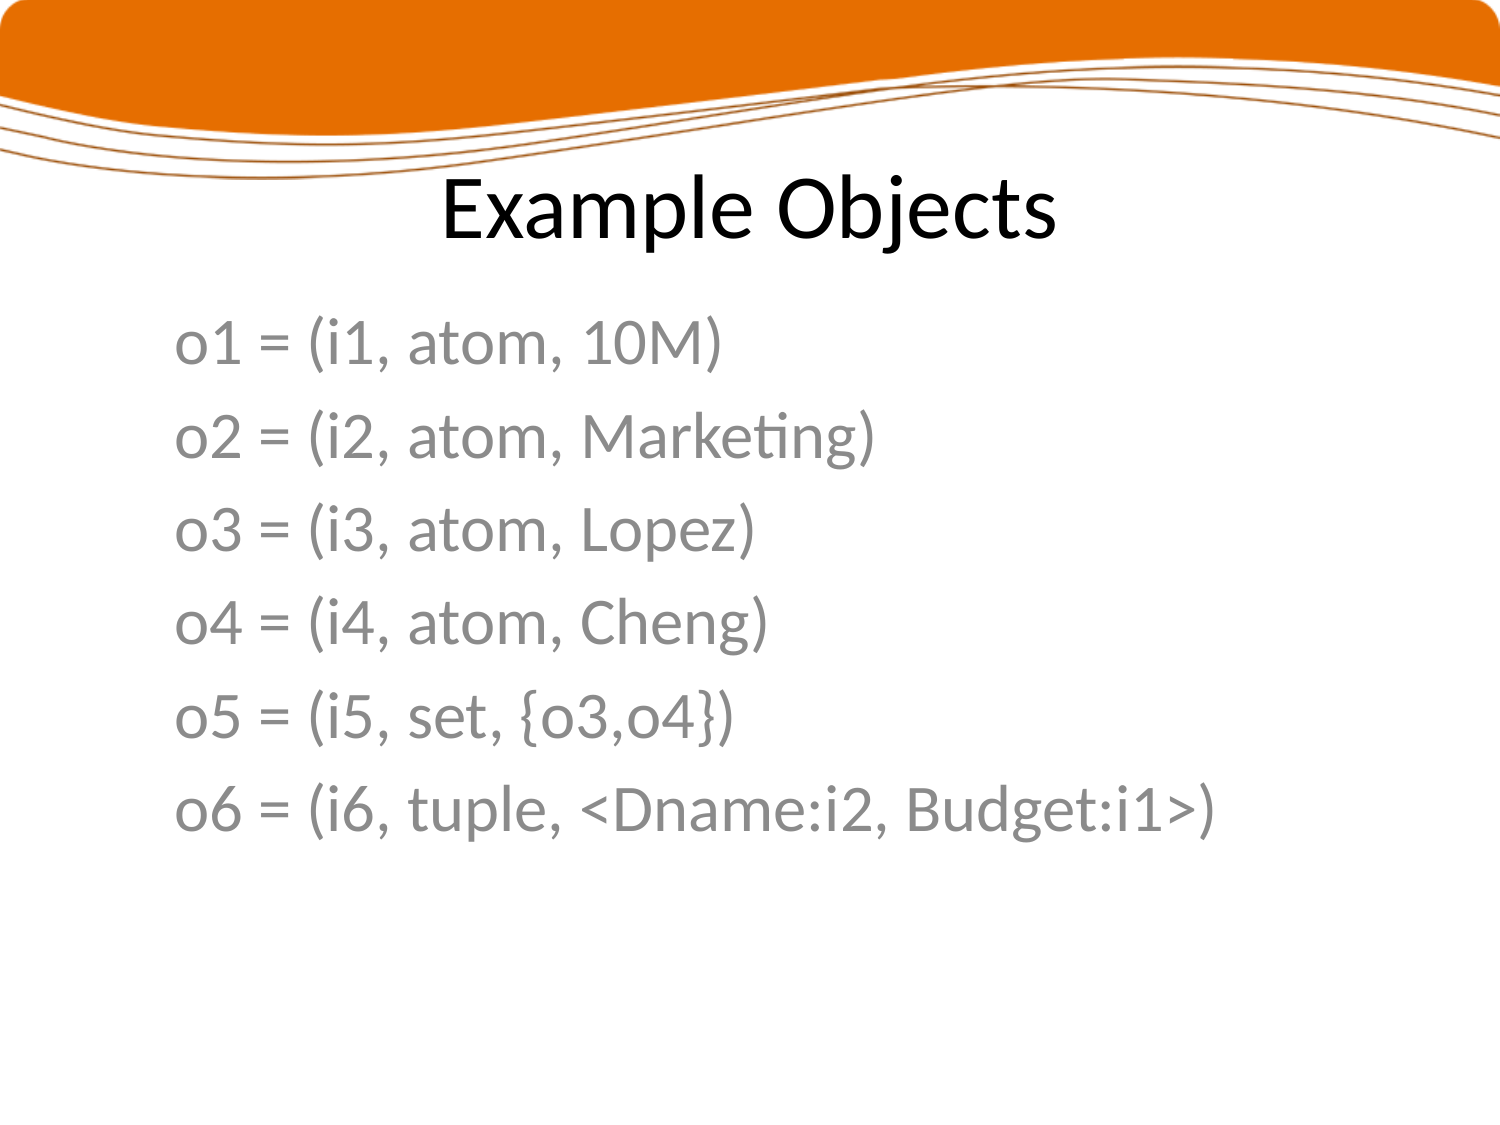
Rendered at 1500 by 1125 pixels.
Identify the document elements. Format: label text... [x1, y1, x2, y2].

picture [0, 0, 1500, 180]
text_box Example Objects [74, 125, 1425, 279]
text_box o1 = (i1, atom, 10M) o2 = (i2, atom, Marketing) o3 = (i3, atom, Lopez) o4 = (i4, atom, Cheng) o5 = (i5, set, {o3,o4}) o6 = (i6, tuple, <Dname:i2, Budget:i1>) [159, 290, 1275, 988]
